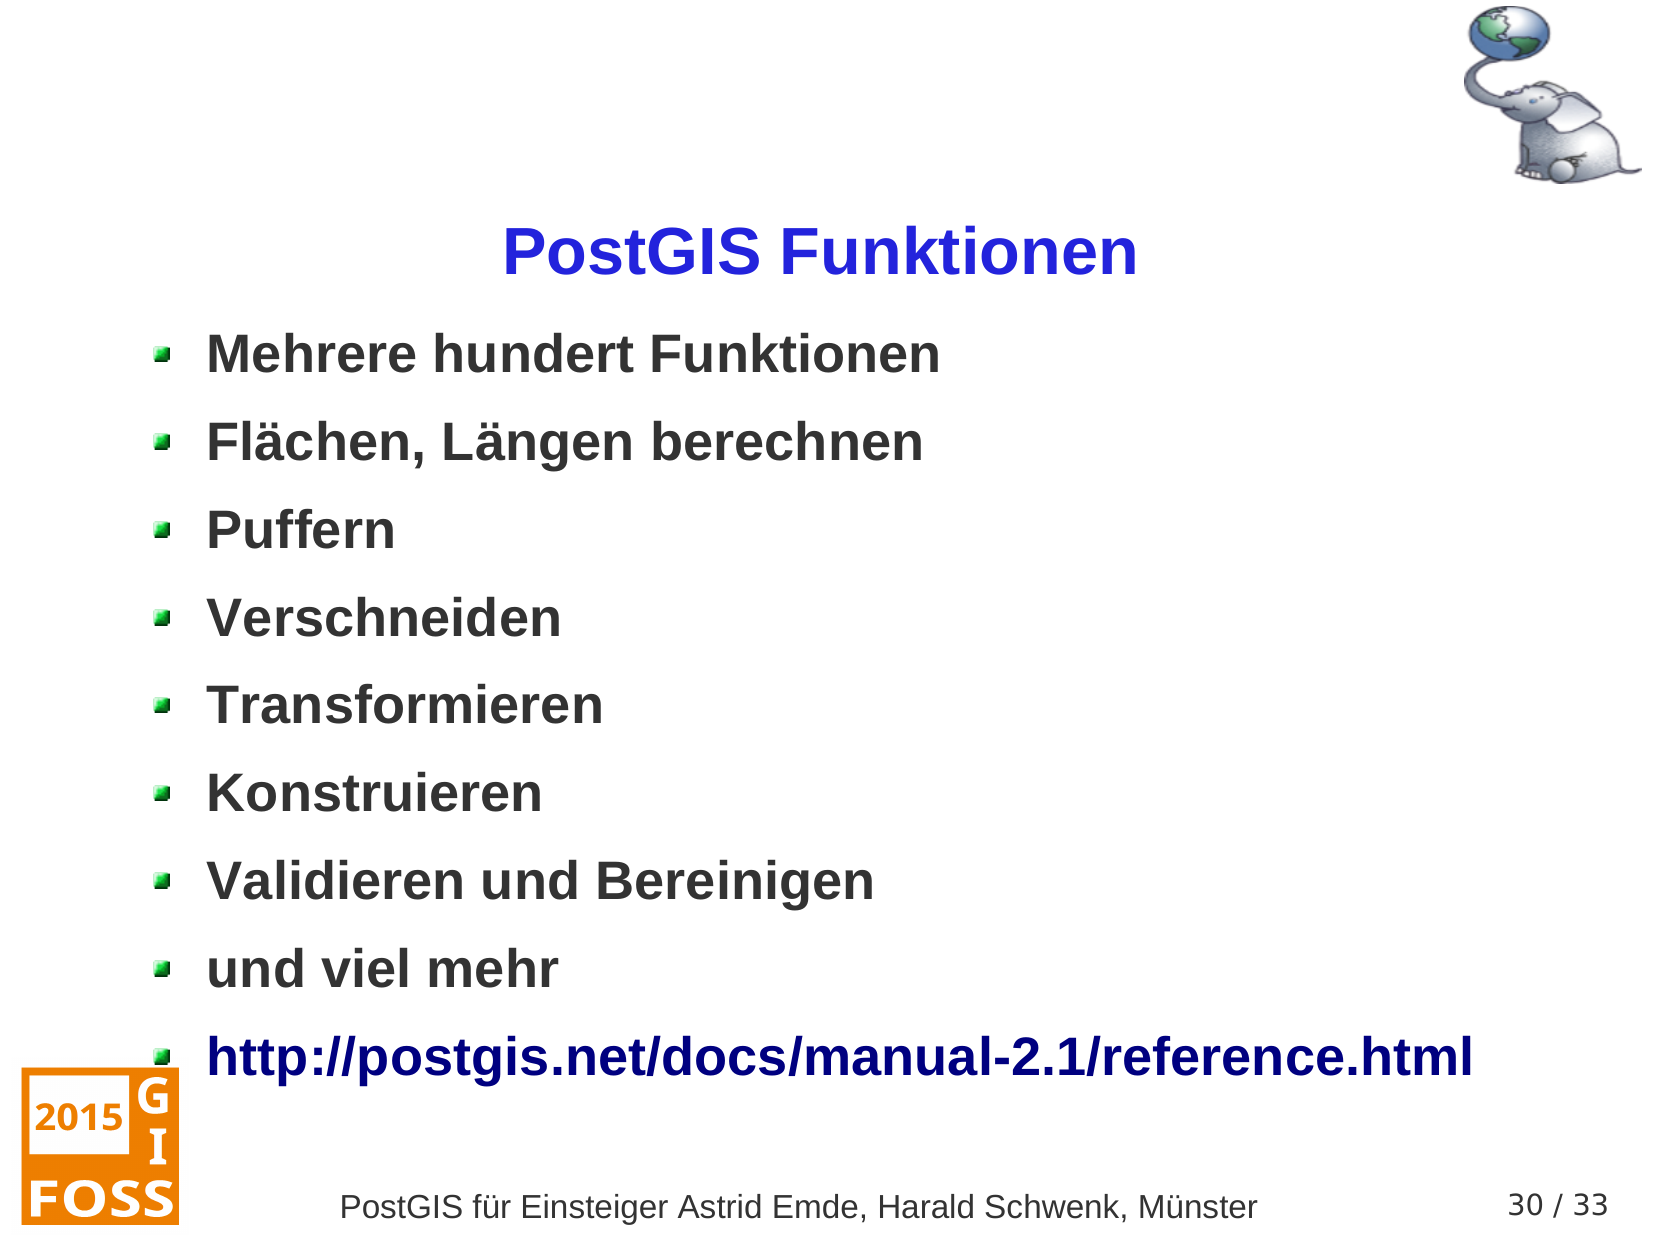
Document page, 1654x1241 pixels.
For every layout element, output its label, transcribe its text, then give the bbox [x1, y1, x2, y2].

picture [11, 1057, 135, 1235]
picture [1464, 6, 1642, 184]
list Mehrere hundert Funktionen Flächen, Längen berechnen Puffern Verschneiden Transformieren Konstruieren Validieren und Bereinigen und viel mehr http://postgis.net/docs/manual-2.1/reference.html [135, 323, 1625, 1241]
title PostGIS Funktionen [76, 177, 1565, 325]
